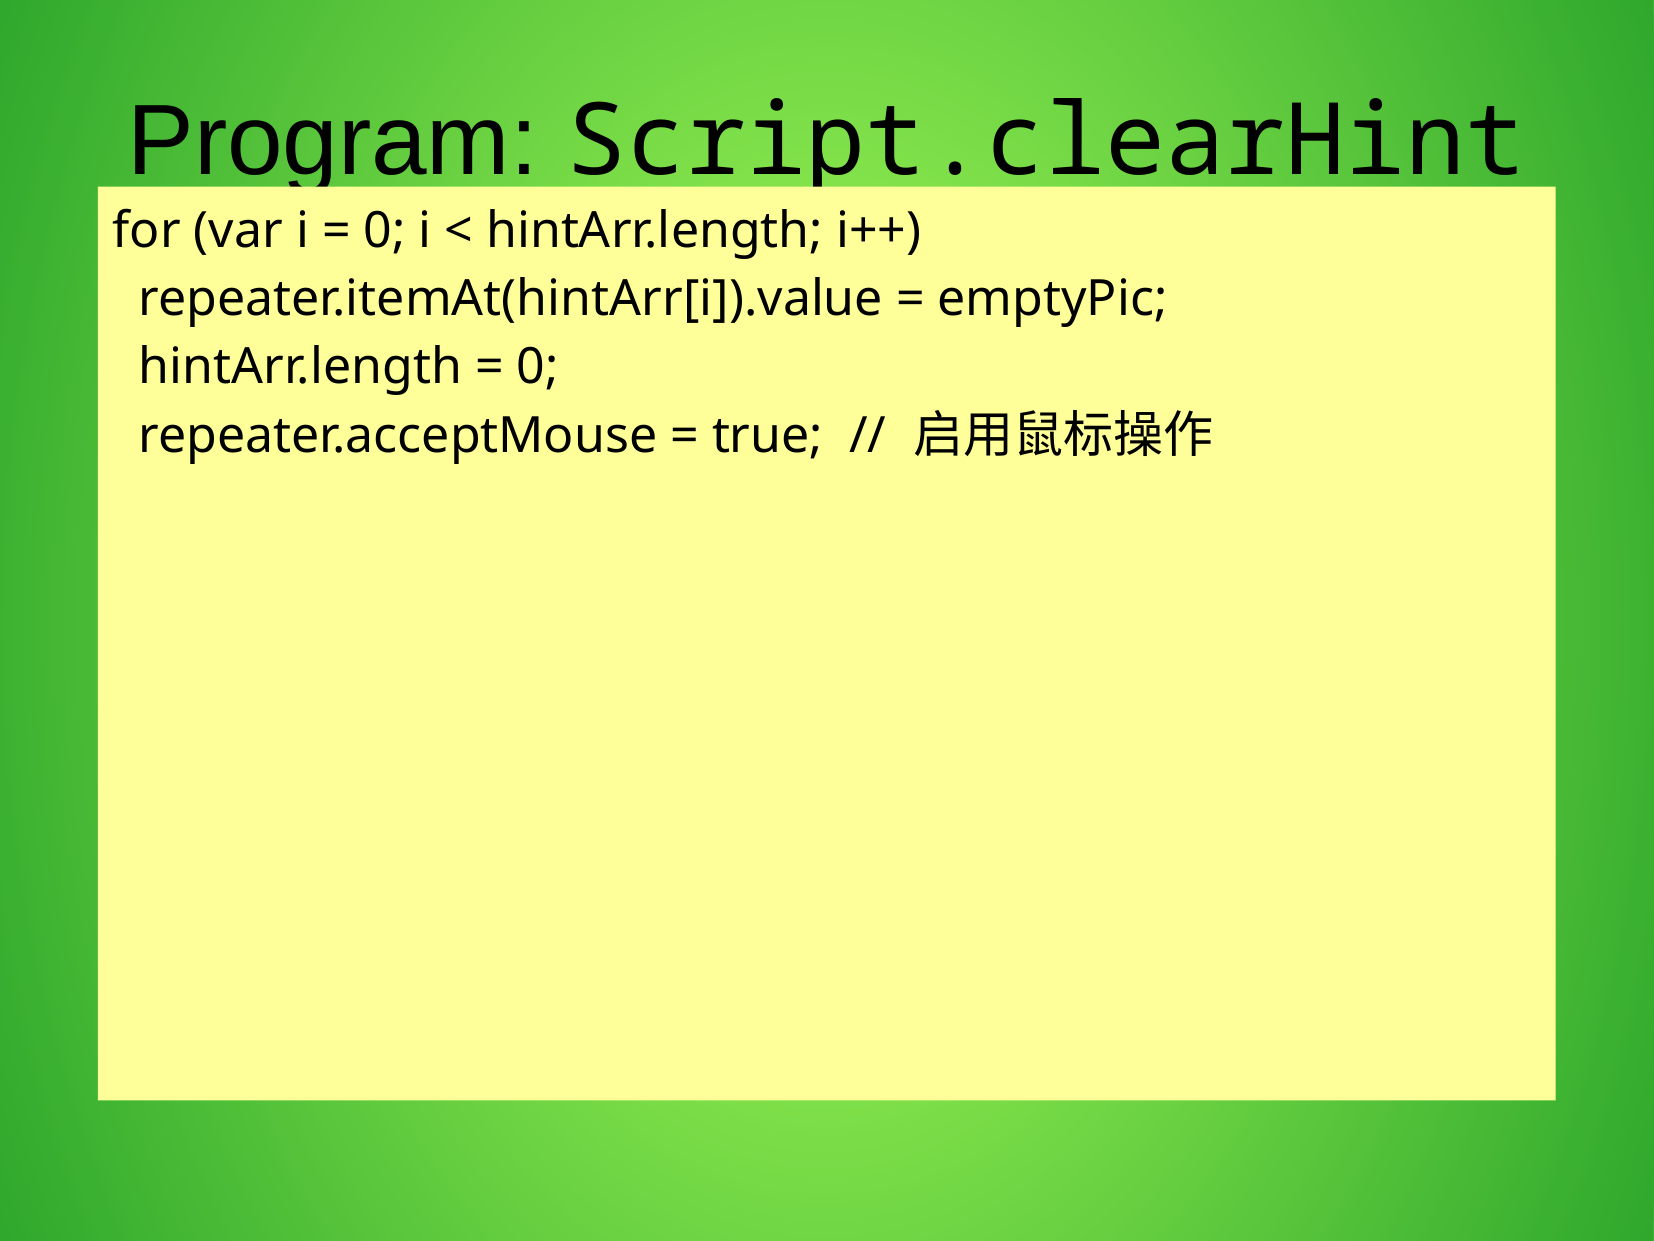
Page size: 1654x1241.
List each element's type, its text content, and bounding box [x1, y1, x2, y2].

text_box for (var i = 0; i < hintArr.length; i++) repeater.itemAt(hintArr[i]).value = emptyPic; hintArr.length = 0; repeater.acceptMouse = true; // 启用鼠标操作 [97, 186, 1556, 1101]
text_box Program: Script.clearHint [51, 60, 1602, 196]
